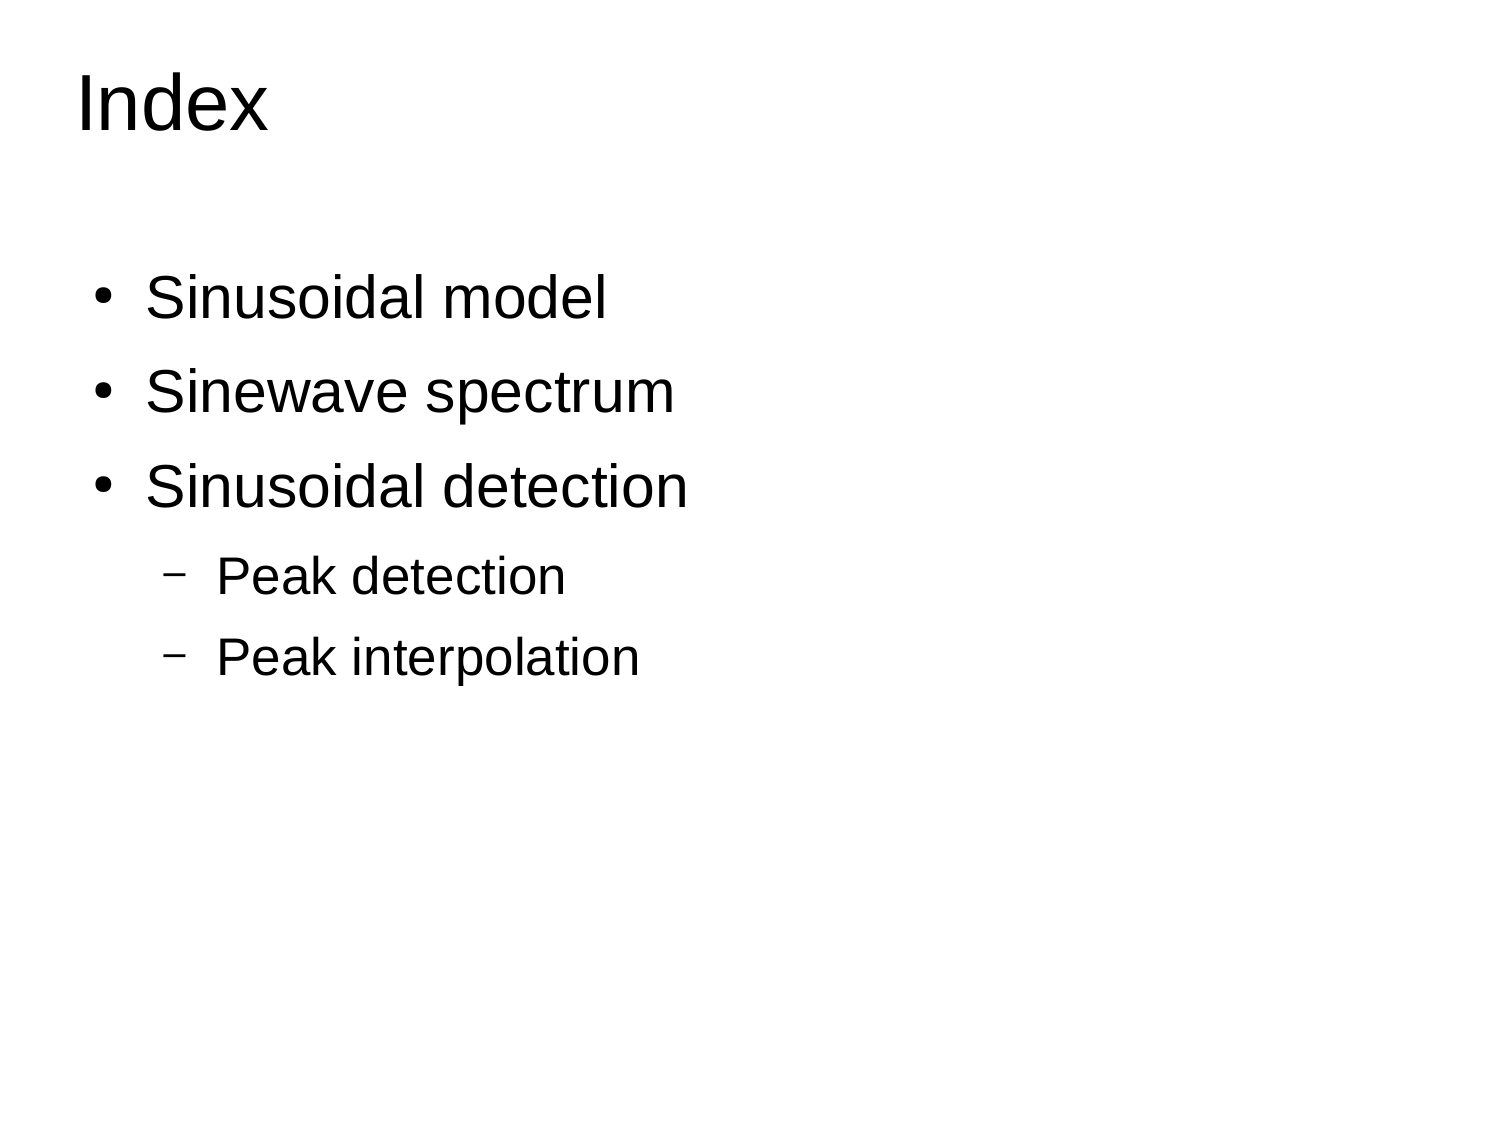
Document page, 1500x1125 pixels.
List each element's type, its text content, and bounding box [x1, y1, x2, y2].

list Sinusoidal model Sinewave spectrum Sinusoidal detection Peak detection Peak interpolation [75, 263, 1425, 916]
title Index [75, 9, 1425, 198]
